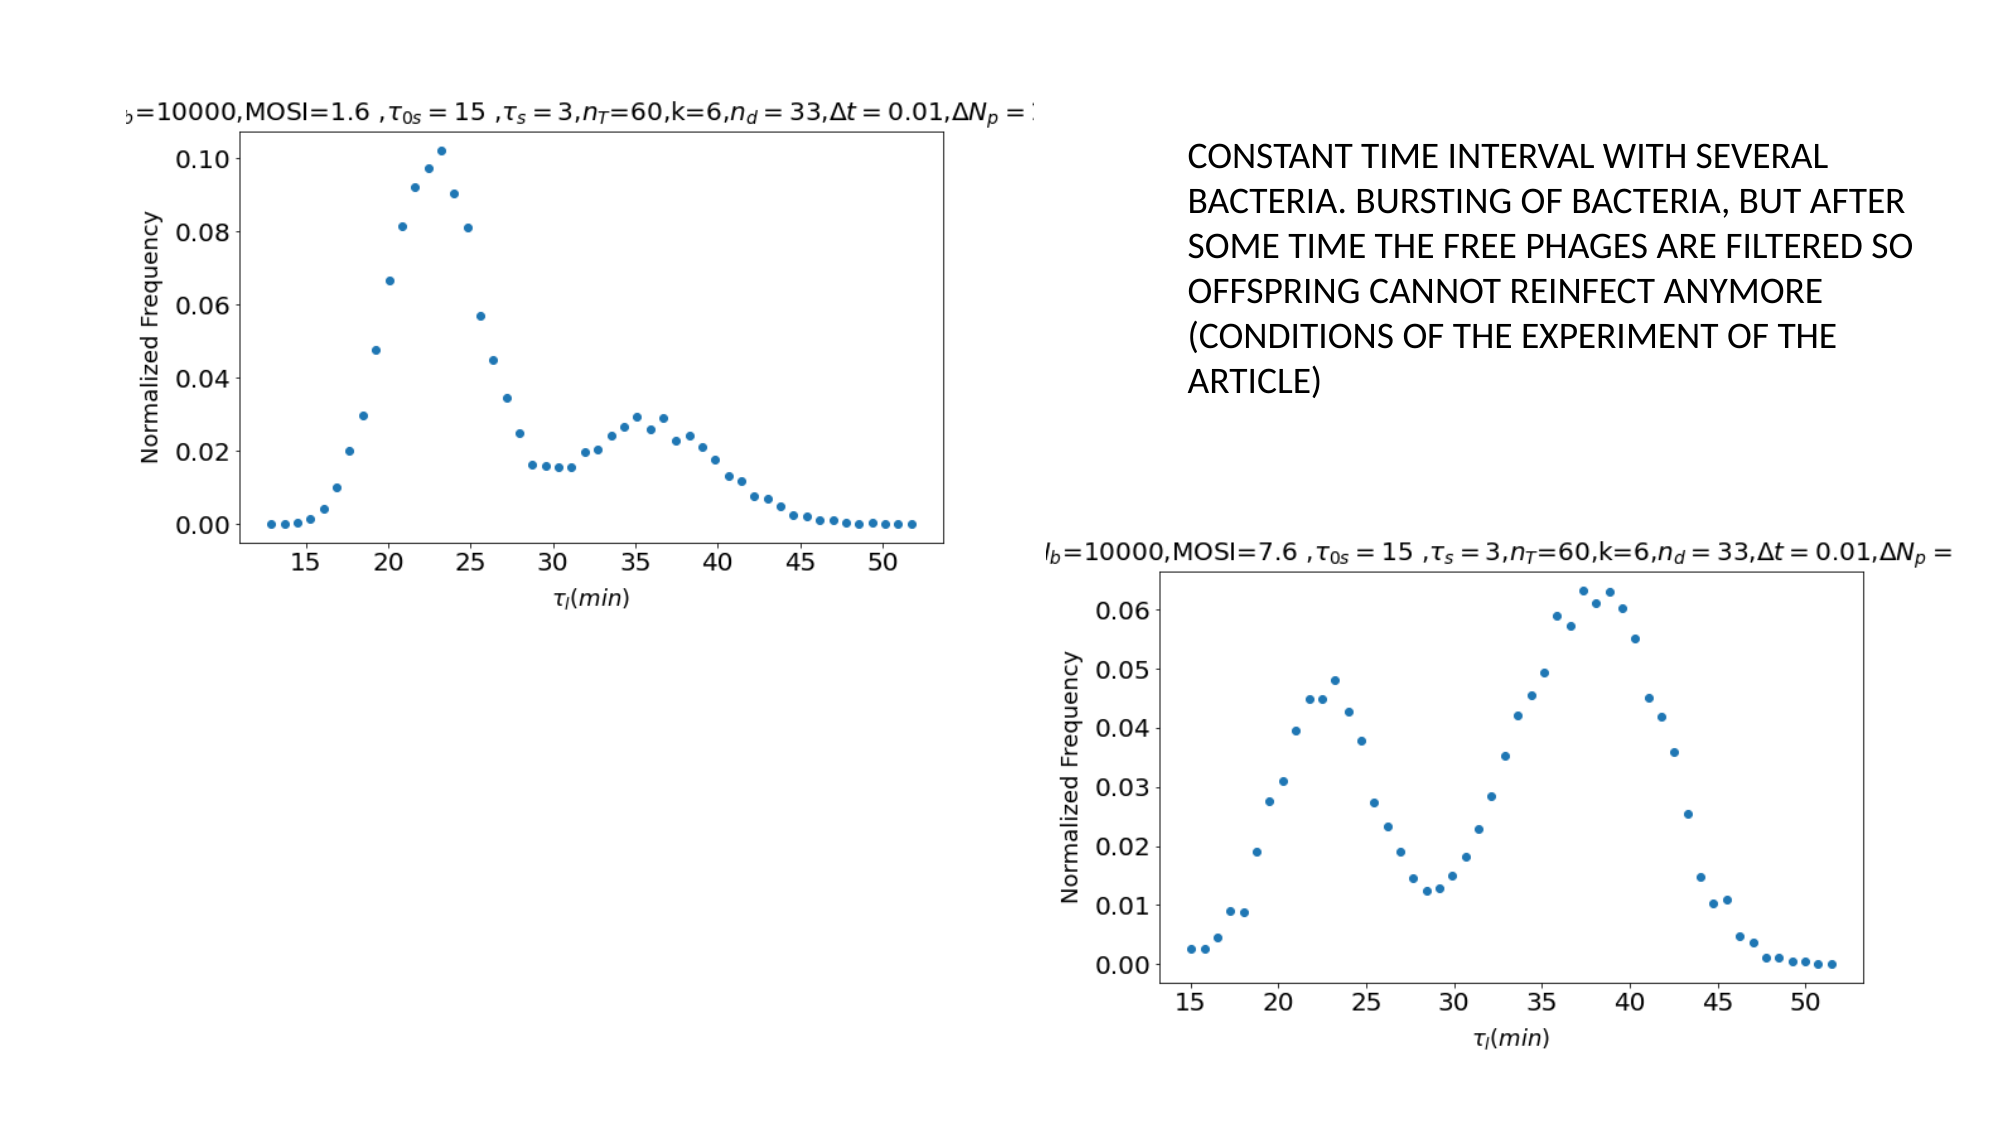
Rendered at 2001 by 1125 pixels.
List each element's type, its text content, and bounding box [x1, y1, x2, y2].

text_box CONSTANT TIME INTERVAL WITH SEVERAL BACTERIA. BURSTING OF BACTERIA, BUT AFTER SOME TIME THE FREE PHAGES ARE FILTERED SO OFFSPRING CANNOT REINFECT ANYMORE (CONDITIONS OF THE EXPERIMENT OF THE ARTICLE) [1172, 123, 1937, 412]
picture [126, 66, 1034, 611]
picture [1046, 506, 1954, 1051]
